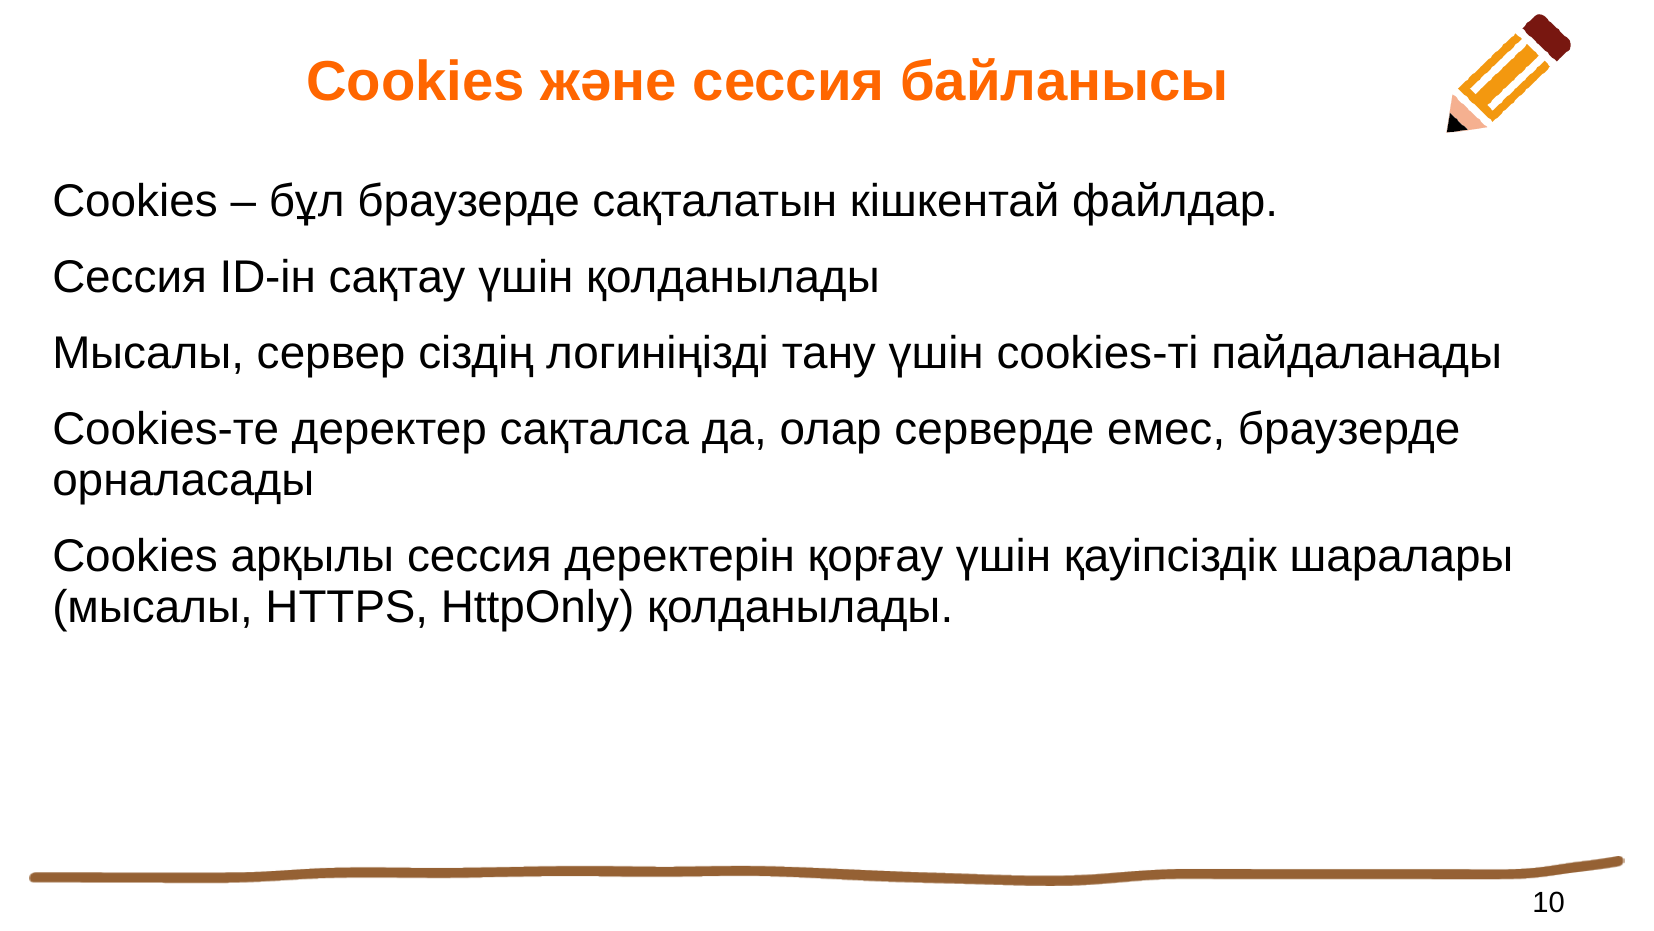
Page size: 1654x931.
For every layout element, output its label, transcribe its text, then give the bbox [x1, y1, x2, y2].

picture [1446, 14, 1571, 133]
picture [29, 856, 1625, 886]
title Cookies және сессия байланысы [88, 29, 1447, 133]
text_box Cookies – бұл браузерде сақталатын кішкентай файлдар. Сессия ID-ін сақтау үшін қолданылады Мысалы, сервер сіздің логиніңізді тану үшін cookies-ті пайдаланады Cookies-те деректер сақталса да, олар серверде емес, браузерде орналасады Cookies арқылы сессия деректерін қорғау үшін қауіпсіздік шаралары (мысалы, HTTPS, HttpOnly) қолданылады. [37, 167, 1613, 805]
